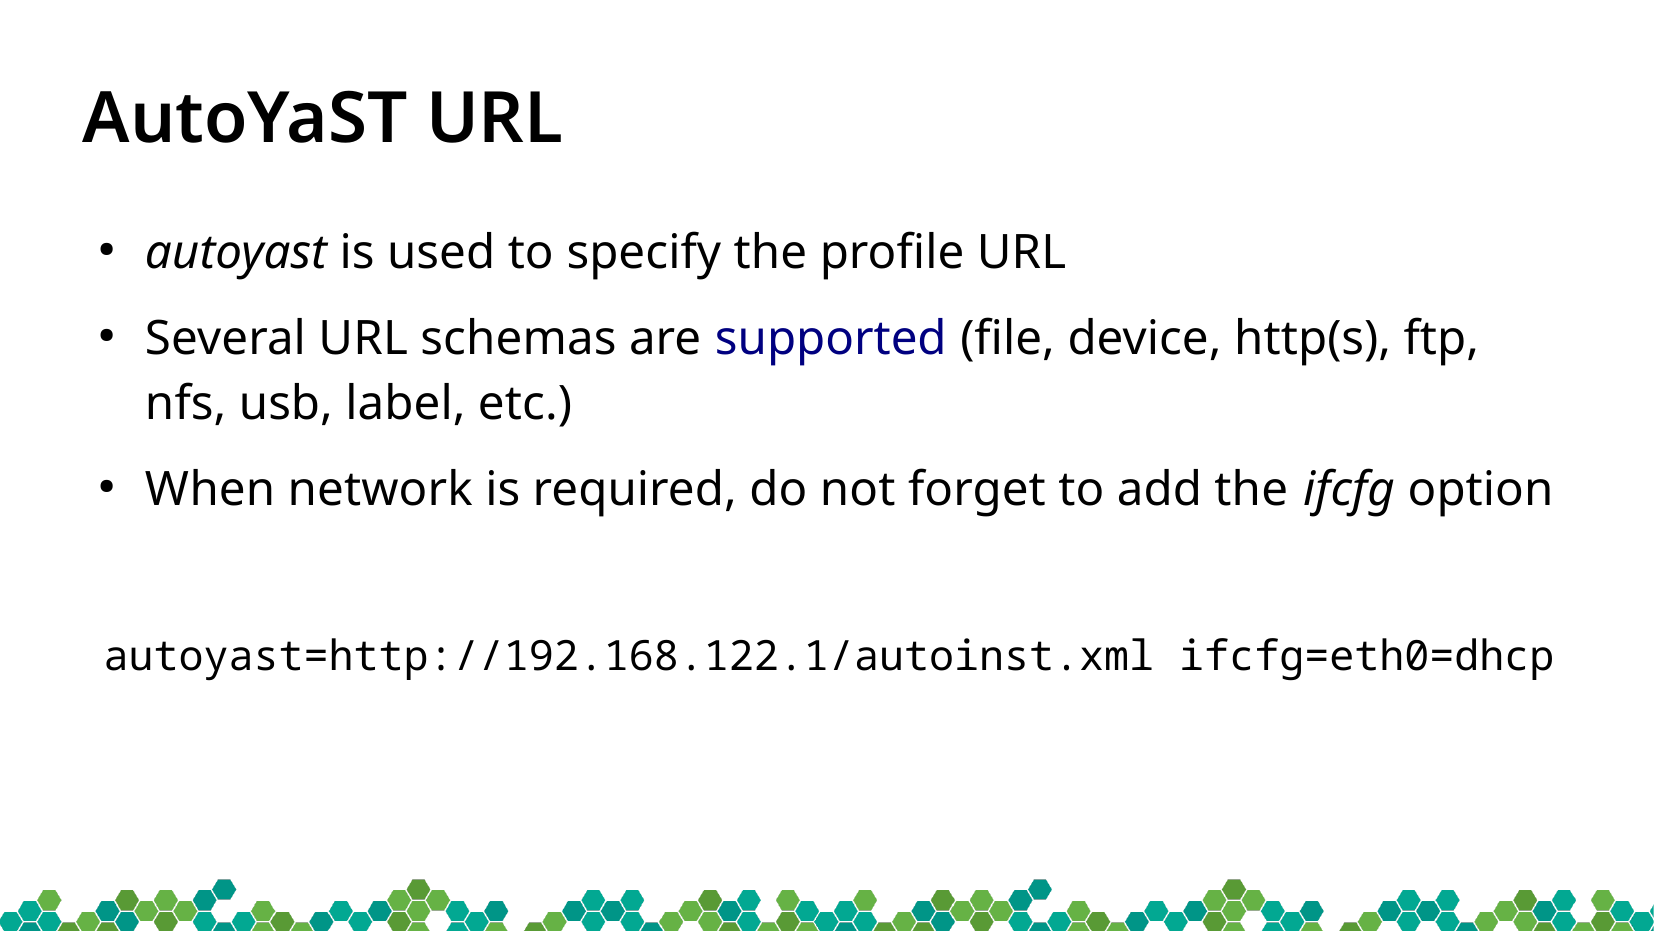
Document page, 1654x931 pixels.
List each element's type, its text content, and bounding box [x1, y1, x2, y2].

text_box autoyast=http://192.168.122.1/autoinst.xml ifcfg=eth0=dhcp [59, 618, 1597, 709]
picture [0, 871, 1654, 931]
title AutoYaST URL [82, 37, 1571, 193]
list autoyast is used to specify the profile URL Several URL schemas are supported (file, device, http(s), ftp, nfs, usb, label, etc.) When network is required, do not forget to add the ifcfg option [82, 217, 1571, 577]
